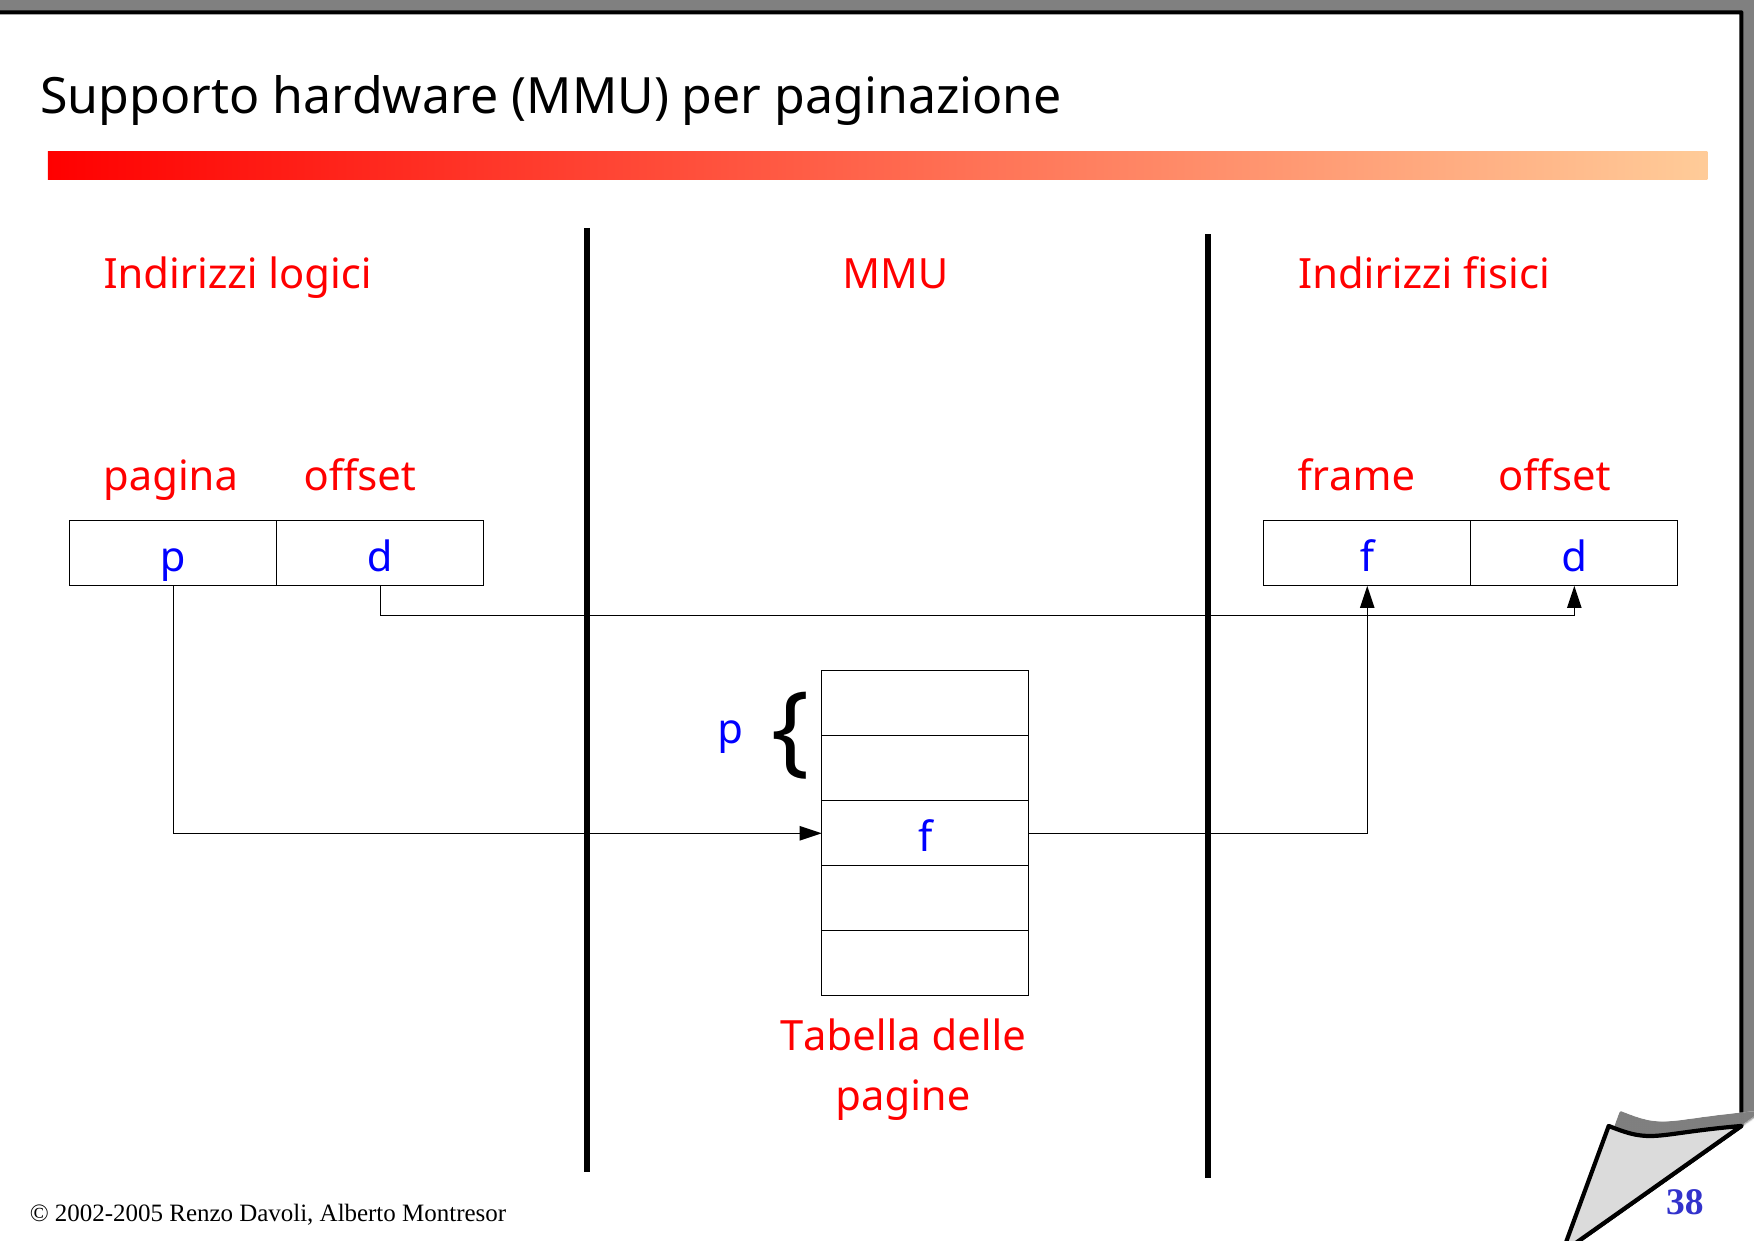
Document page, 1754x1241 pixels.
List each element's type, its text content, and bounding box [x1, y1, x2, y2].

title Supporto hardware (MMU) per paginazione [40, 49, 1714, 144]
text_box Indirizzi logici [103, 240, 434, 305]
text_box d [276, 520, 484, 586]
text_box MMU [842, 240, 965, 305]
text_box offset [1498, 442, 1647, 507]
text_box { [771, 644, 836, 799]
text_box d [1470, 520, 1678, 586]
text_box f [1263, 520, 1470, 586]
text_box Indirizzi fisici [1298, 240, 1626, 305]
text_box frame [1297, 442, 1436, 507]
text_box p [69, 520, 276, 586]
text_box pagina [103, 442, 246, 507]
text_box f [821, 800, 1029, 865]
text_box Tabella delle pagine [780, 1002, 1069, 1134]
text_box offset [303, 442, 453, 507]
text_box p [717, 695, 744, 760]
